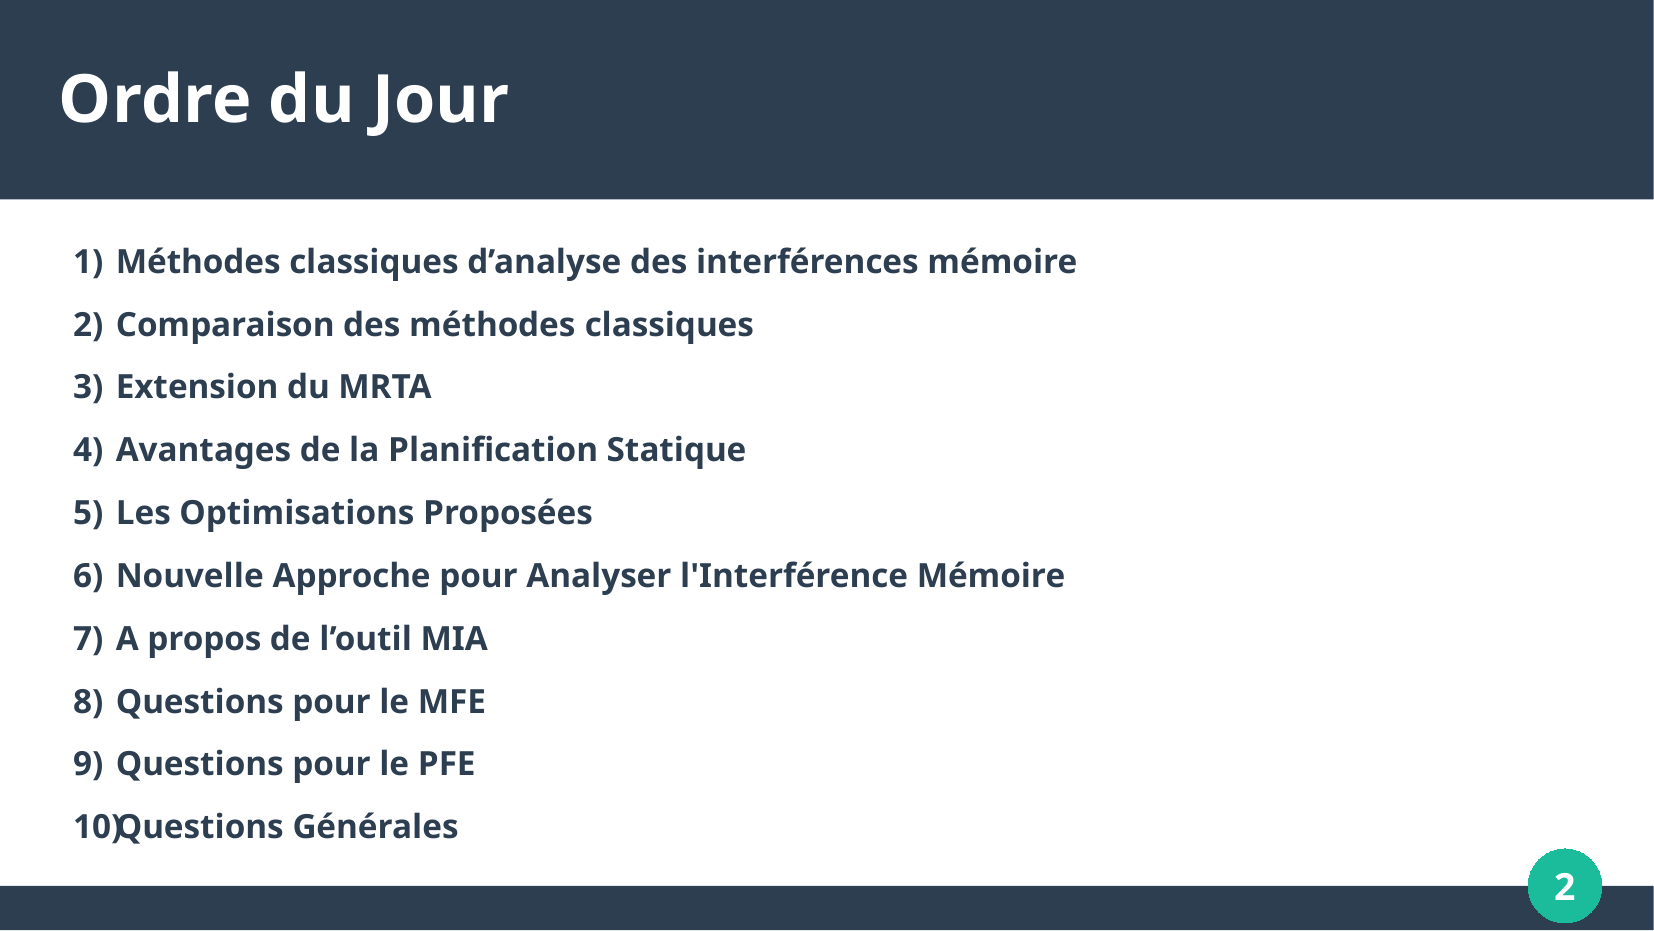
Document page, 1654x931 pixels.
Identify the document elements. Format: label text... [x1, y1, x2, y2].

title Ordre du Jour [59, 37, 1595, 156]
list Méthodes classiques d’analyse des interférences mémoire Comparaison des méthodes classiques Extension du MRTA Avantages de la Planification Statique Les Optimisations Proposées Nouvelle Approche pour Analyser l'Interférence Mémoire A propos de l’outil MIA Questions pour le MFE Questions pour le PFE Questions Générales [59, 237, 1595, 858]
